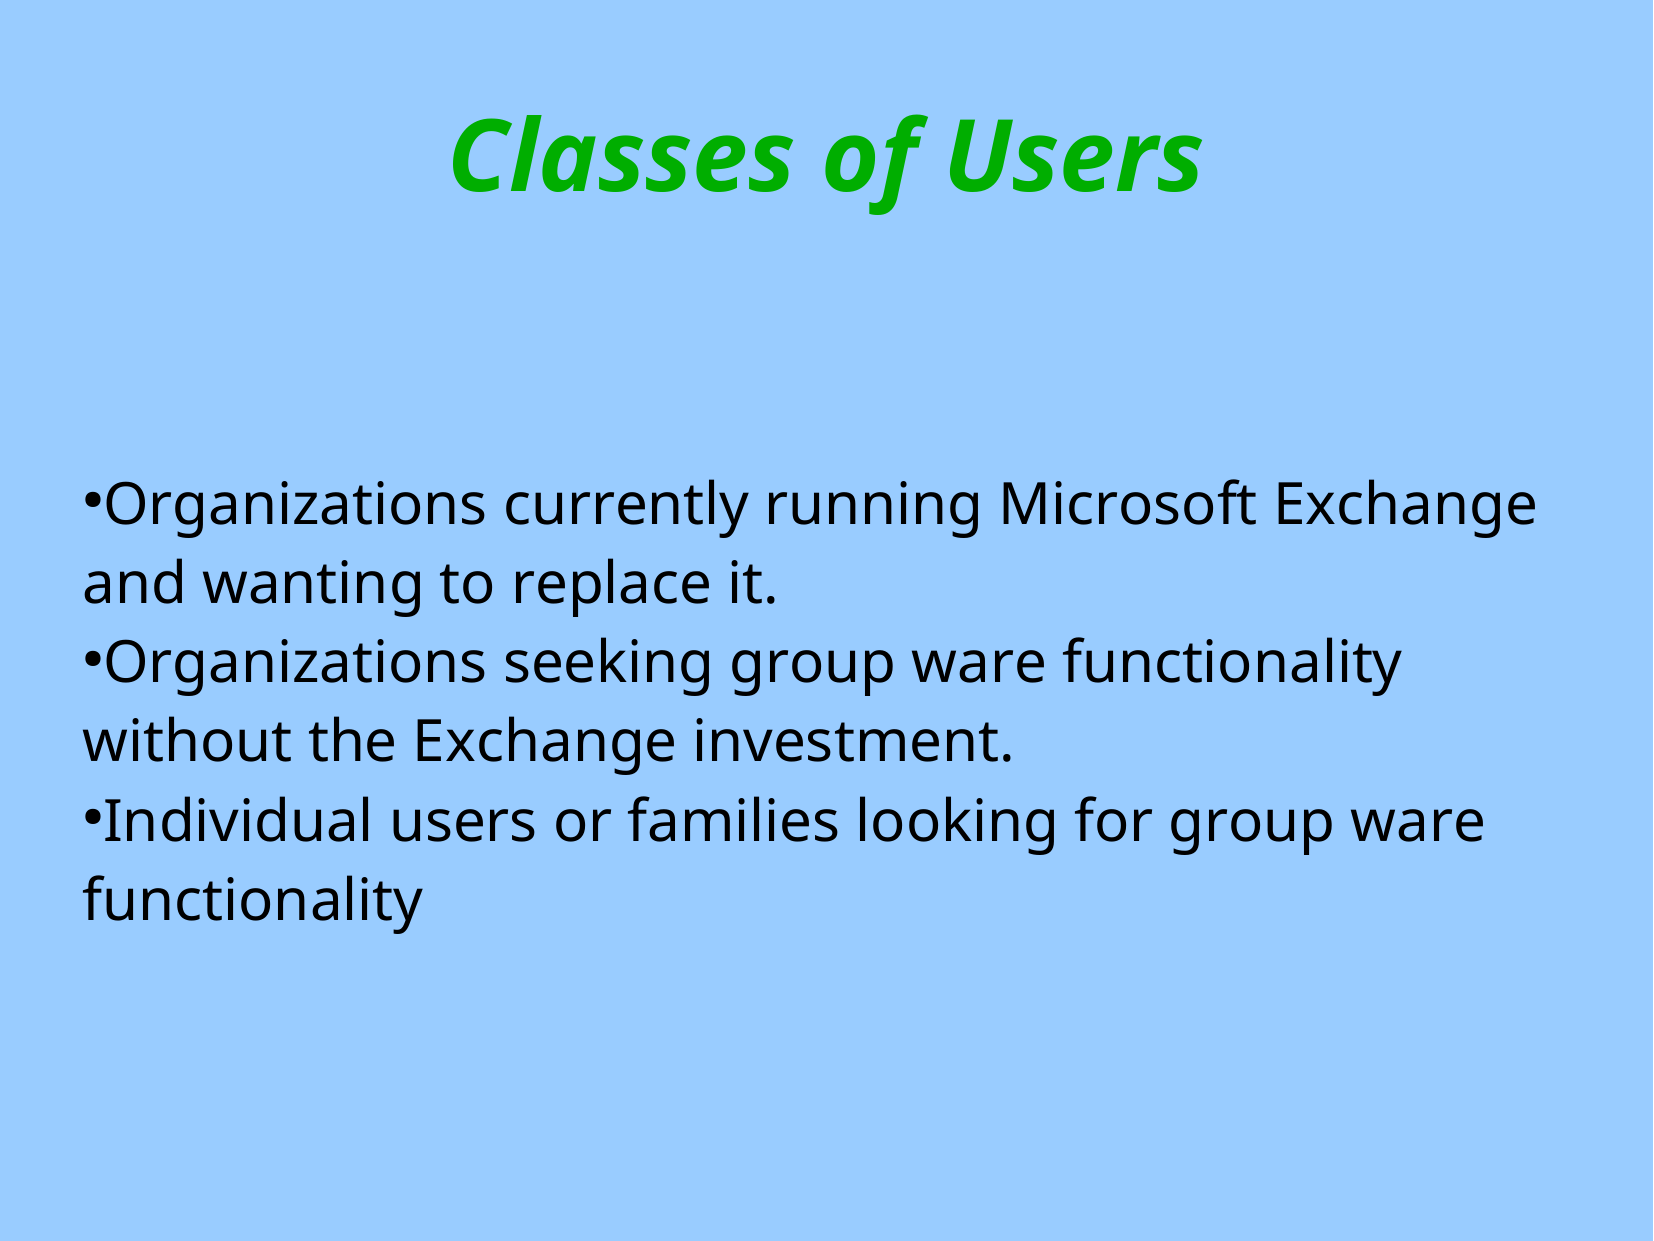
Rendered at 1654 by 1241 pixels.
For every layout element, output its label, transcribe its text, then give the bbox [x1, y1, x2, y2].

title Classes of Users [82, 49, 1571, 257]
subtitle Organizations currently running Microsoft Exchange and wanting to replace it. Organizations seeking group ware functionality without the Exchange investment. Individual users or families looking for group ware functionality [82, 290, 1571, 1109]
